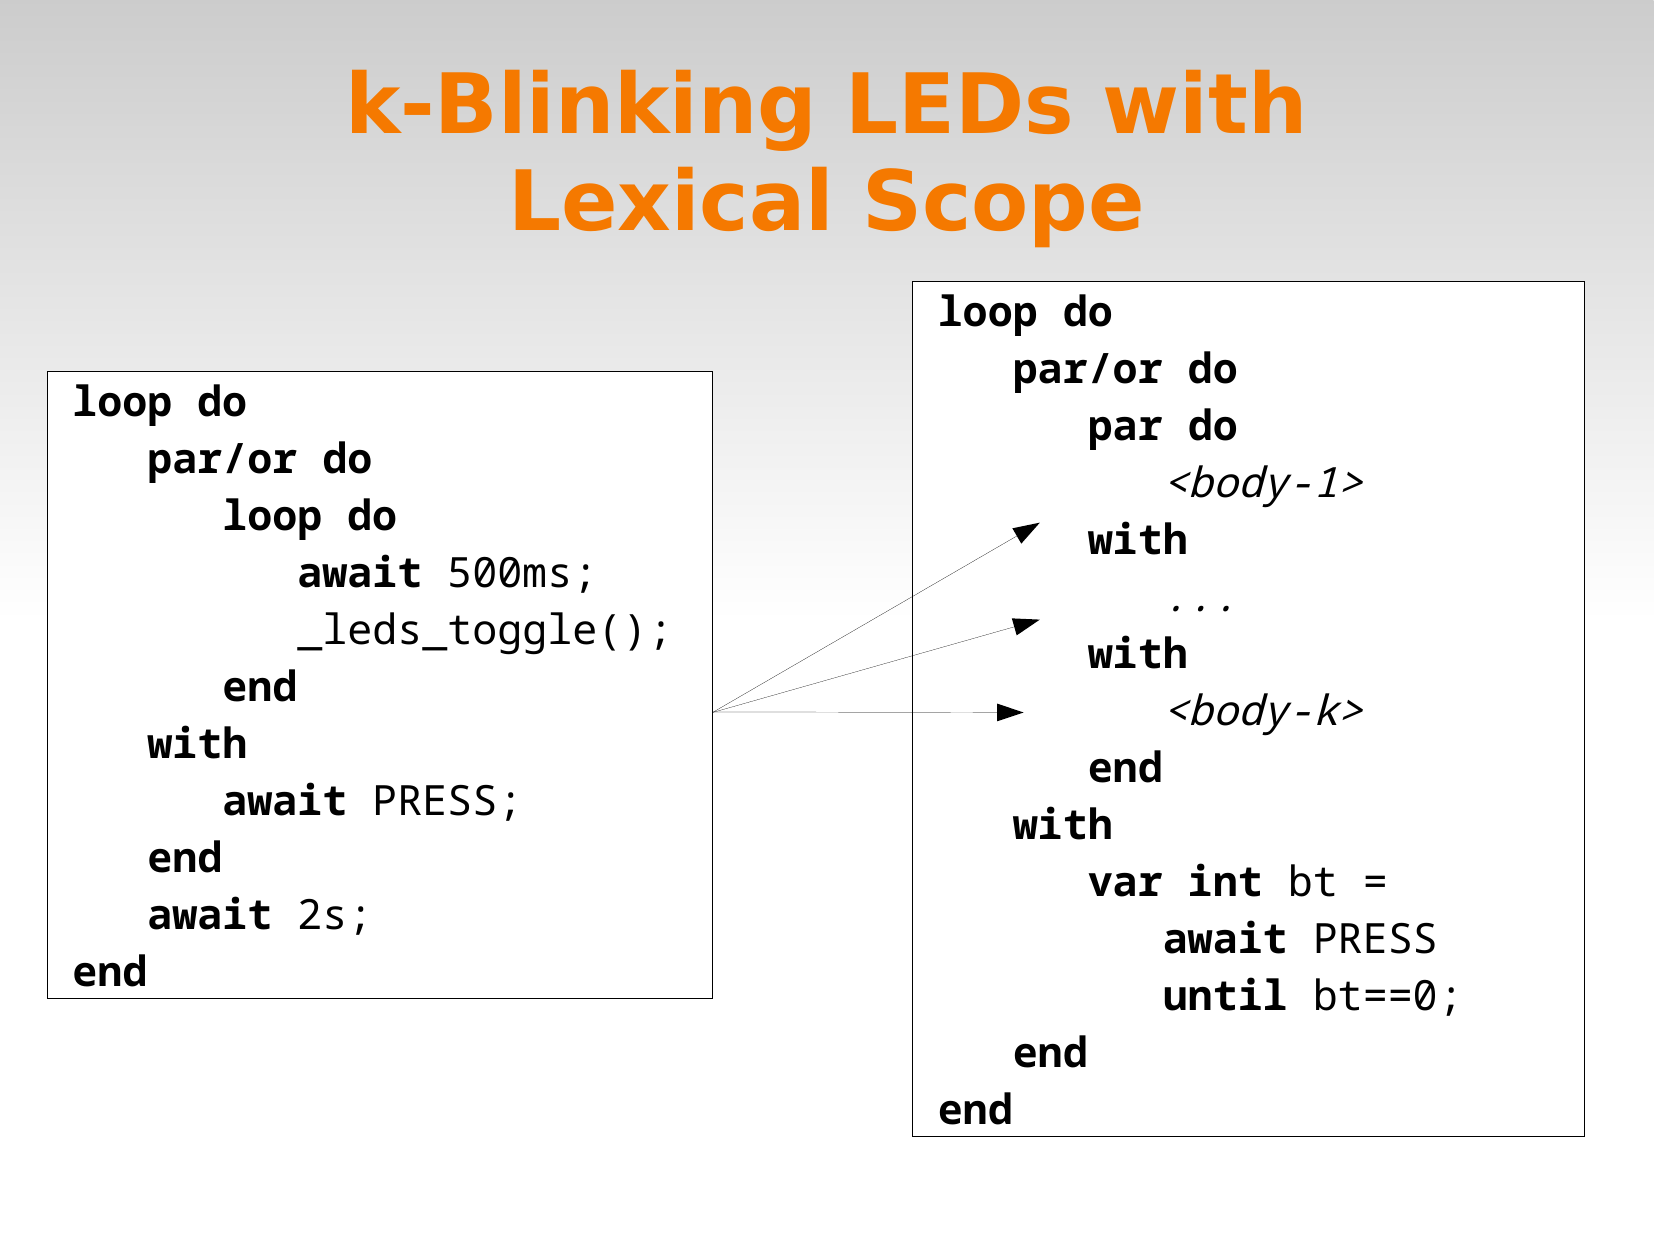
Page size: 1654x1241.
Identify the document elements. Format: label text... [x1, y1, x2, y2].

title k-Blinking LEDs with Lexical Scope [82, 49, 1571, 257]
text_box loop do par/or do loop do await 500ms; _leds_toggle(); end with await PRESS; end await 2s; end [47, 412, 713, 959]
text_box loop do par/or do par do <body-1> with ... with <body-k> end with var int bt = await PRESS until bt==0; end end [912, 325, 1585, 1093]
